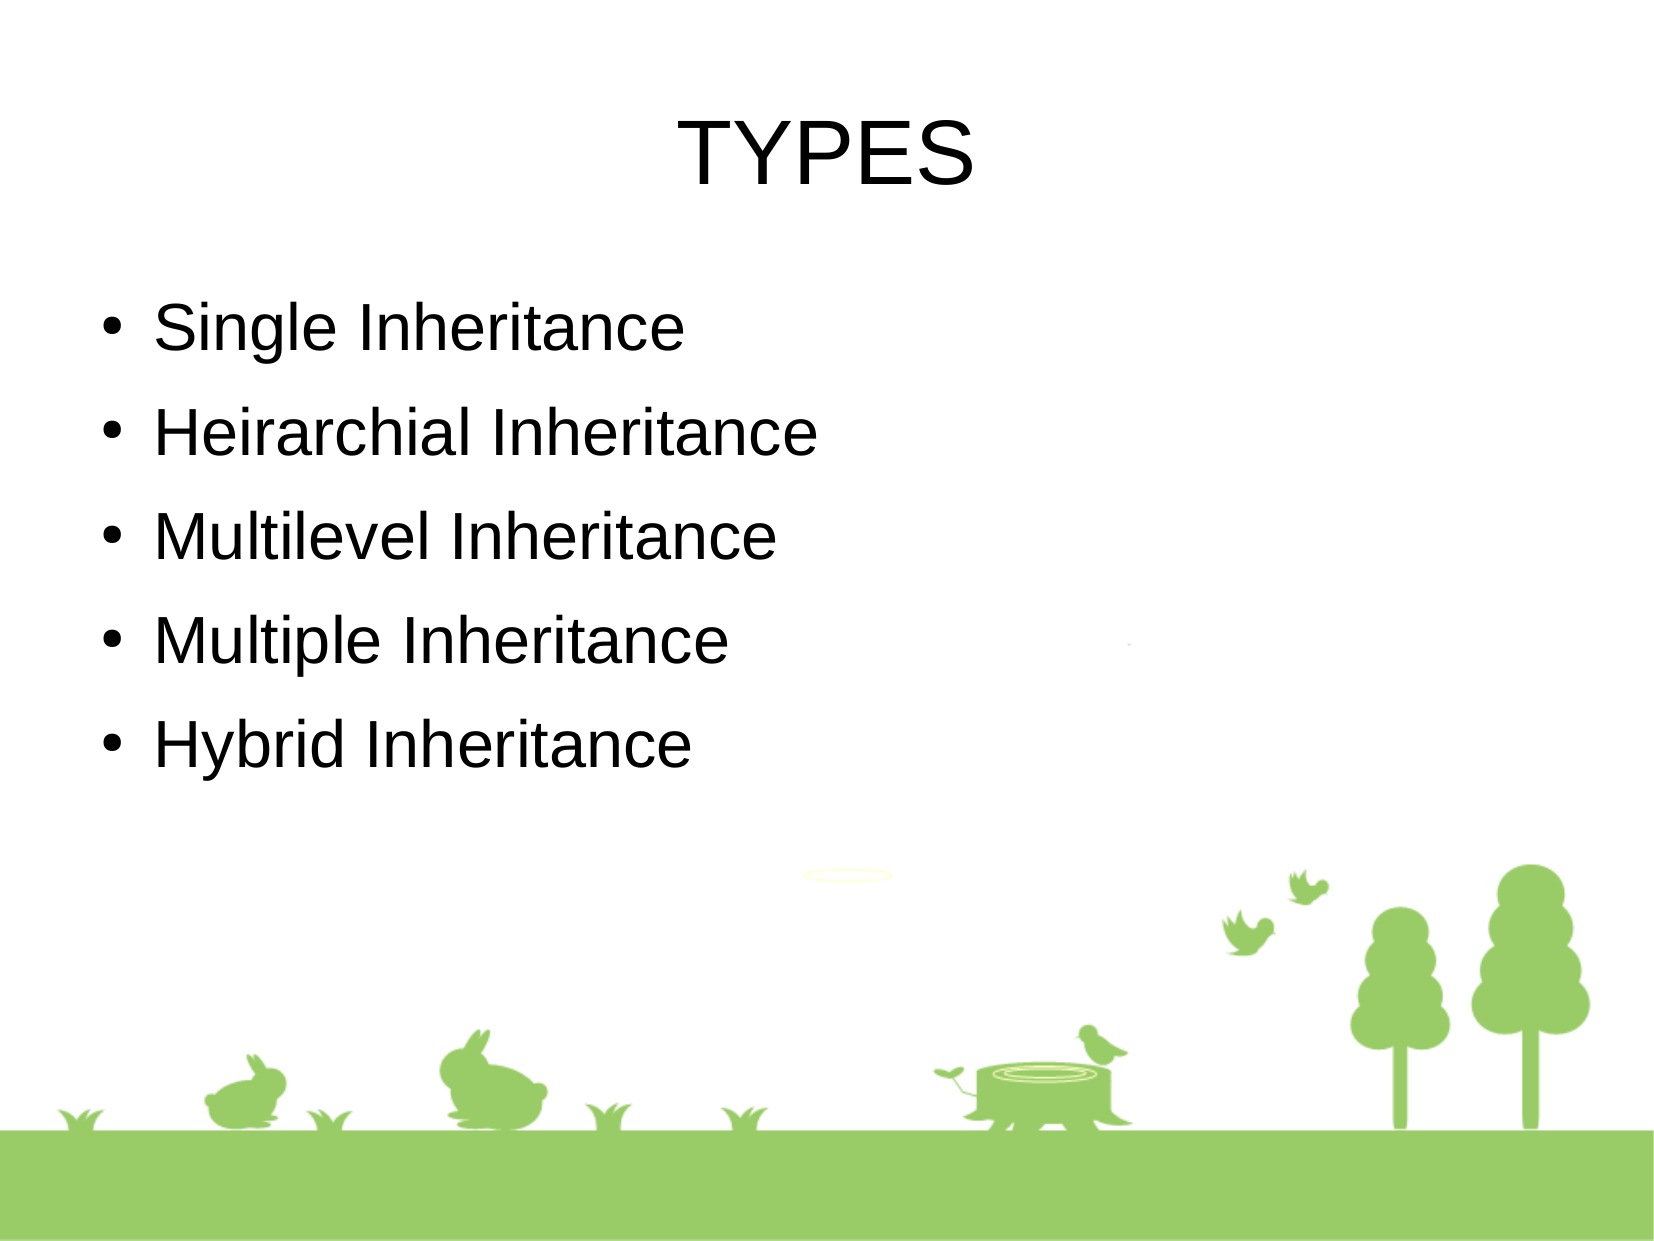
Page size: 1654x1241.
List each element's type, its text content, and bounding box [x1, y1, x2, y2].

list Single Inheritance Heirarchial Inheritance Multilevel Inheritance Multiple Inheritance Hybrid Inheritance [82, 290, 1571, 1010]
picture [0, 0, 1654, 1241]
title TYPES [82, 49, 1571, 257]
